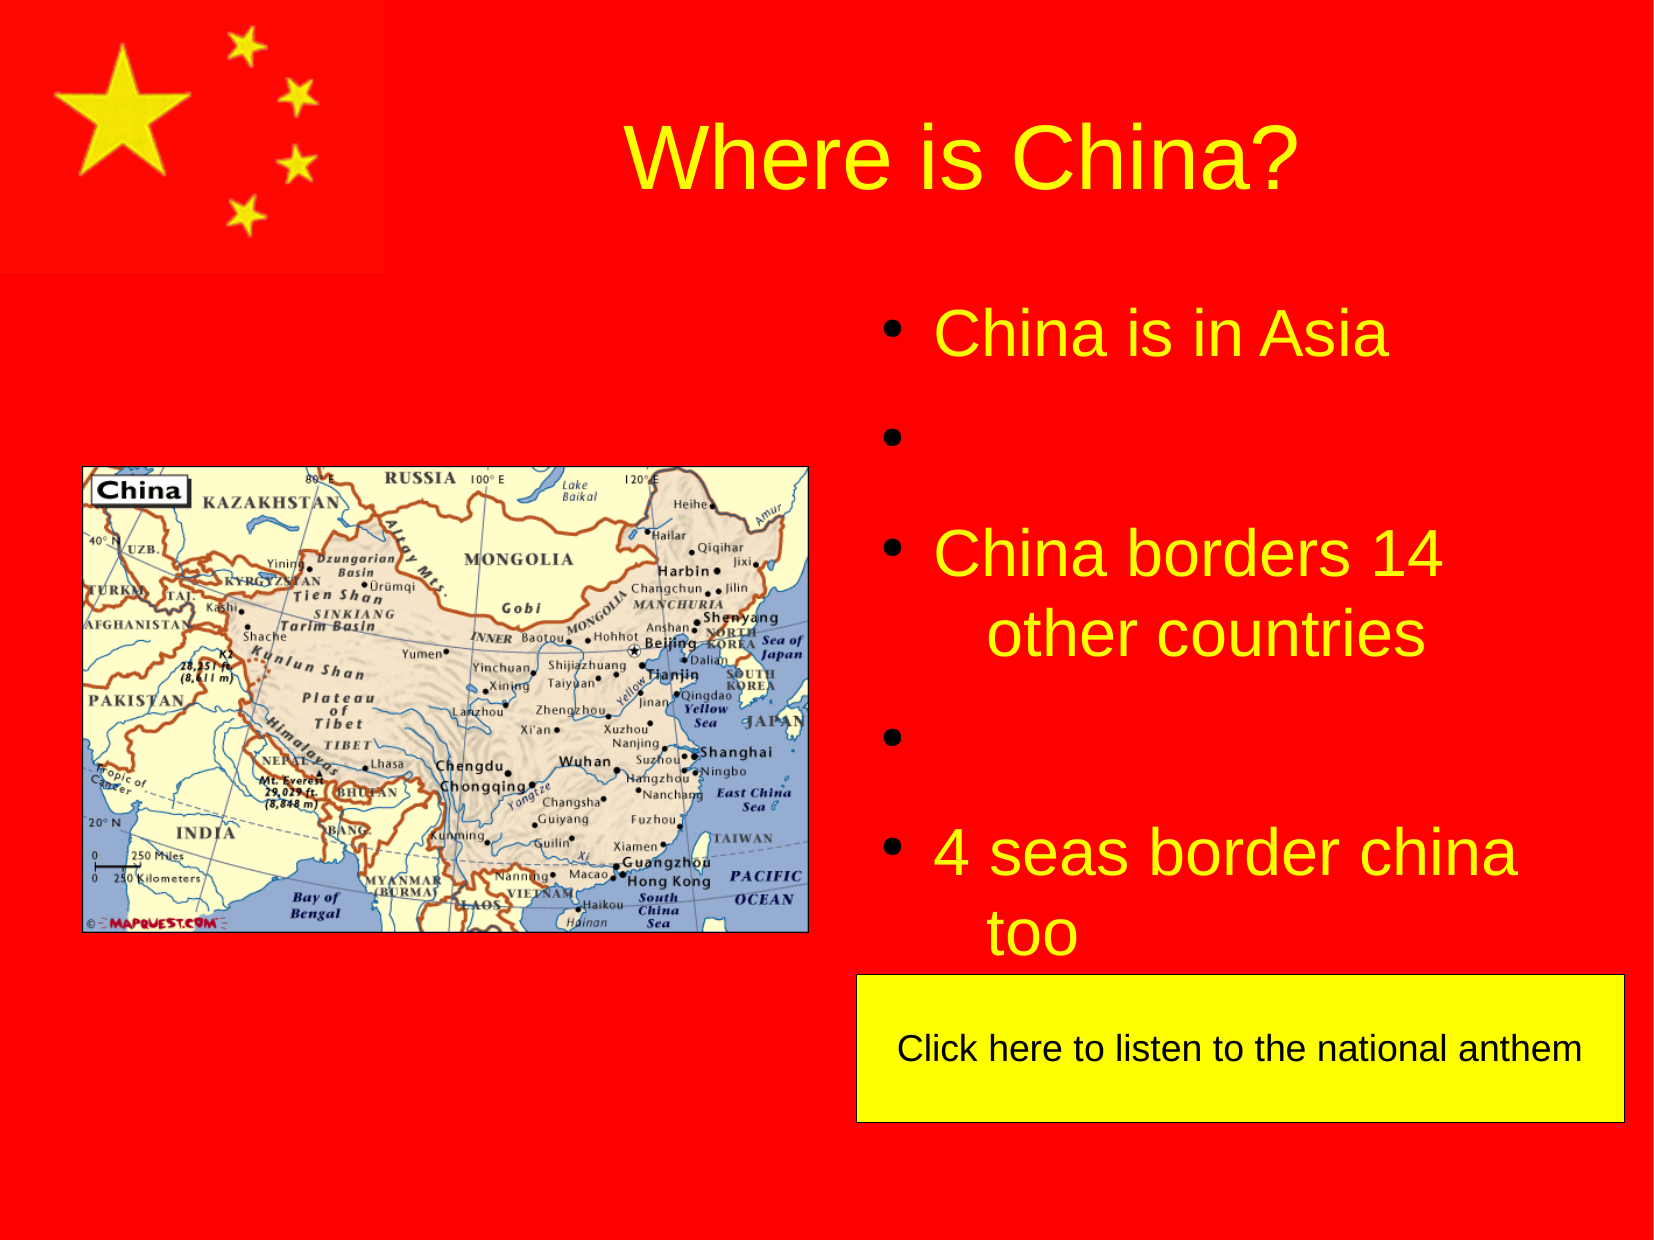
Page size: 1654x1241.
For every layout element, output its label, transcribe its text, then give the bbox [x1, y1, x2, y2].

list China is in Asia China borders 14 other countries 4 seas border china too [845, 290, 1572, 1094]
text_box Click here to listen to the national anthem [856, 974, 1624, 1122]
picture [82, 466, 809, 933]
title Where is China? [354, 49, 1571, 257]
